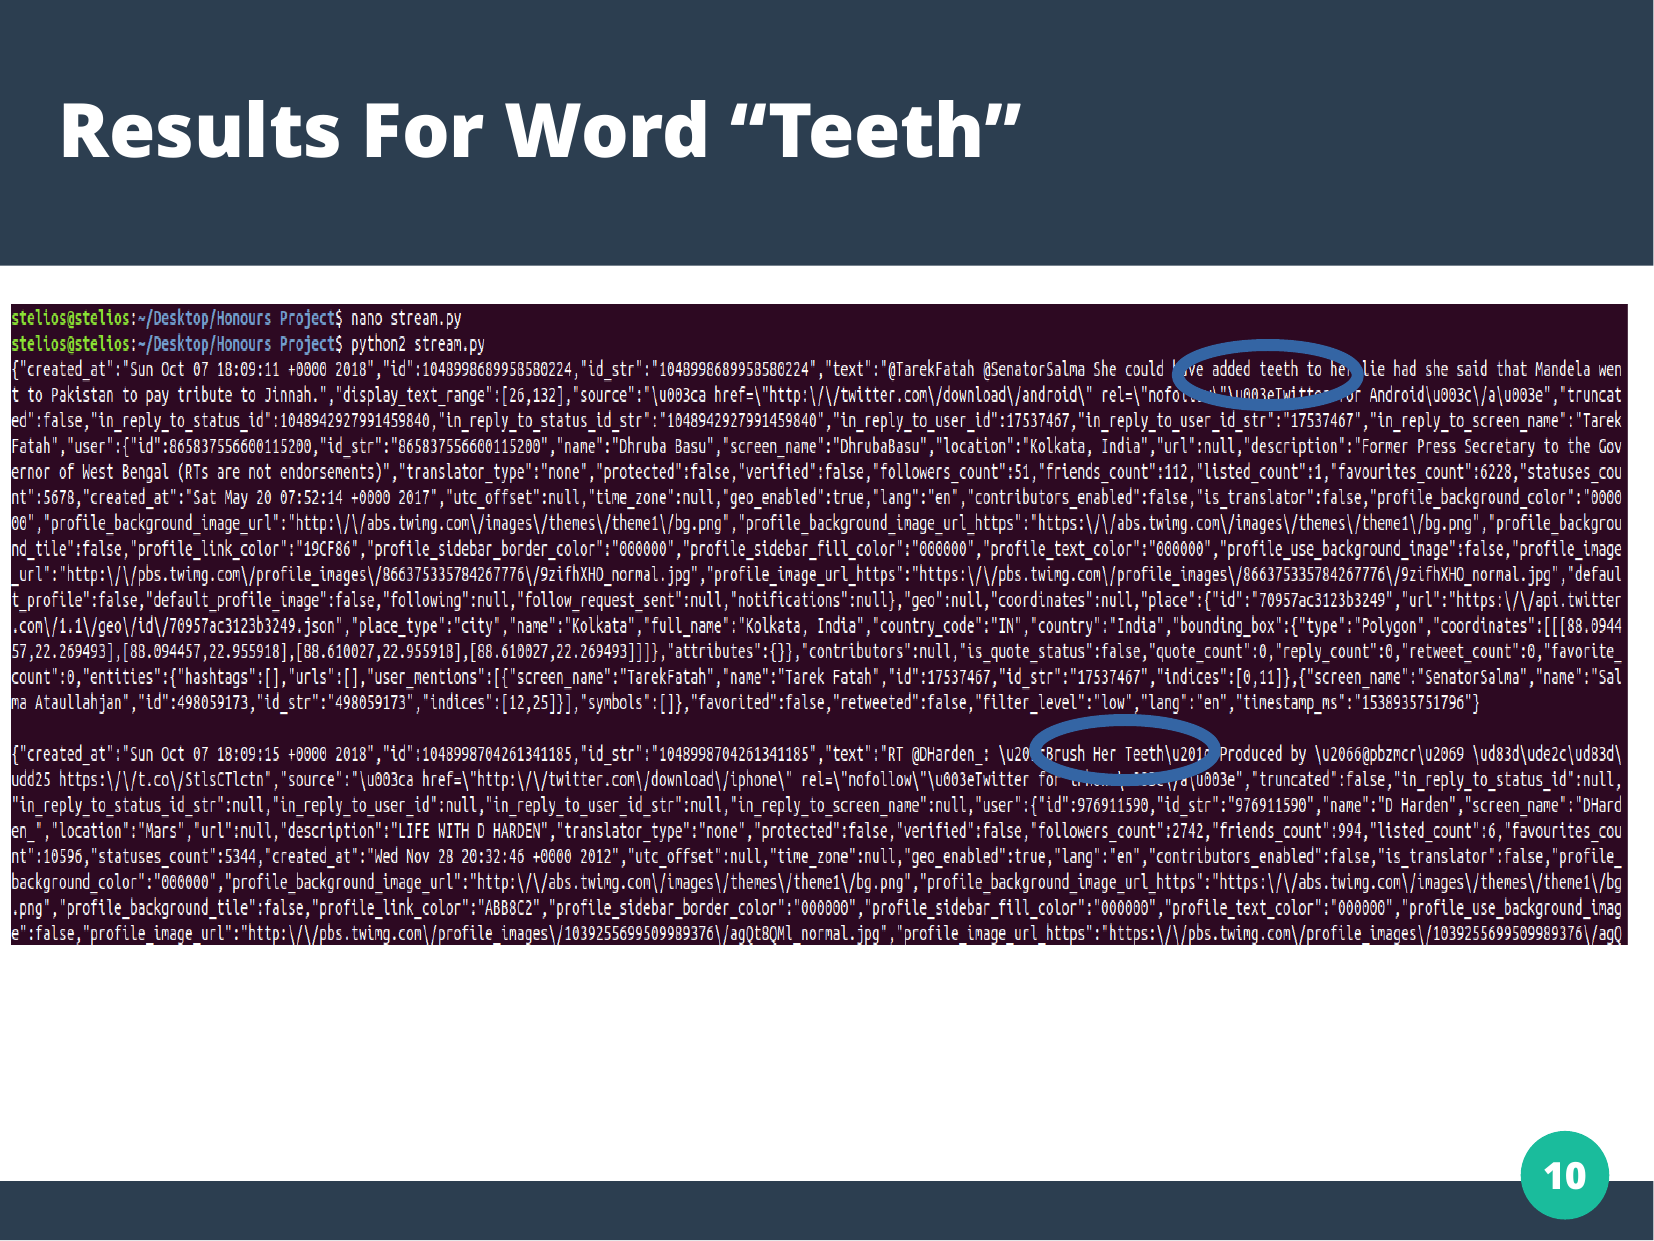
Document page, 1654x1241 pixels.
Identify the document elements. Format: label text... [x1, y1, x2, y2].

picture [11, 304, 1628, 946]
title Results For Word “Teeth” [59, 49, 1595, 207]
